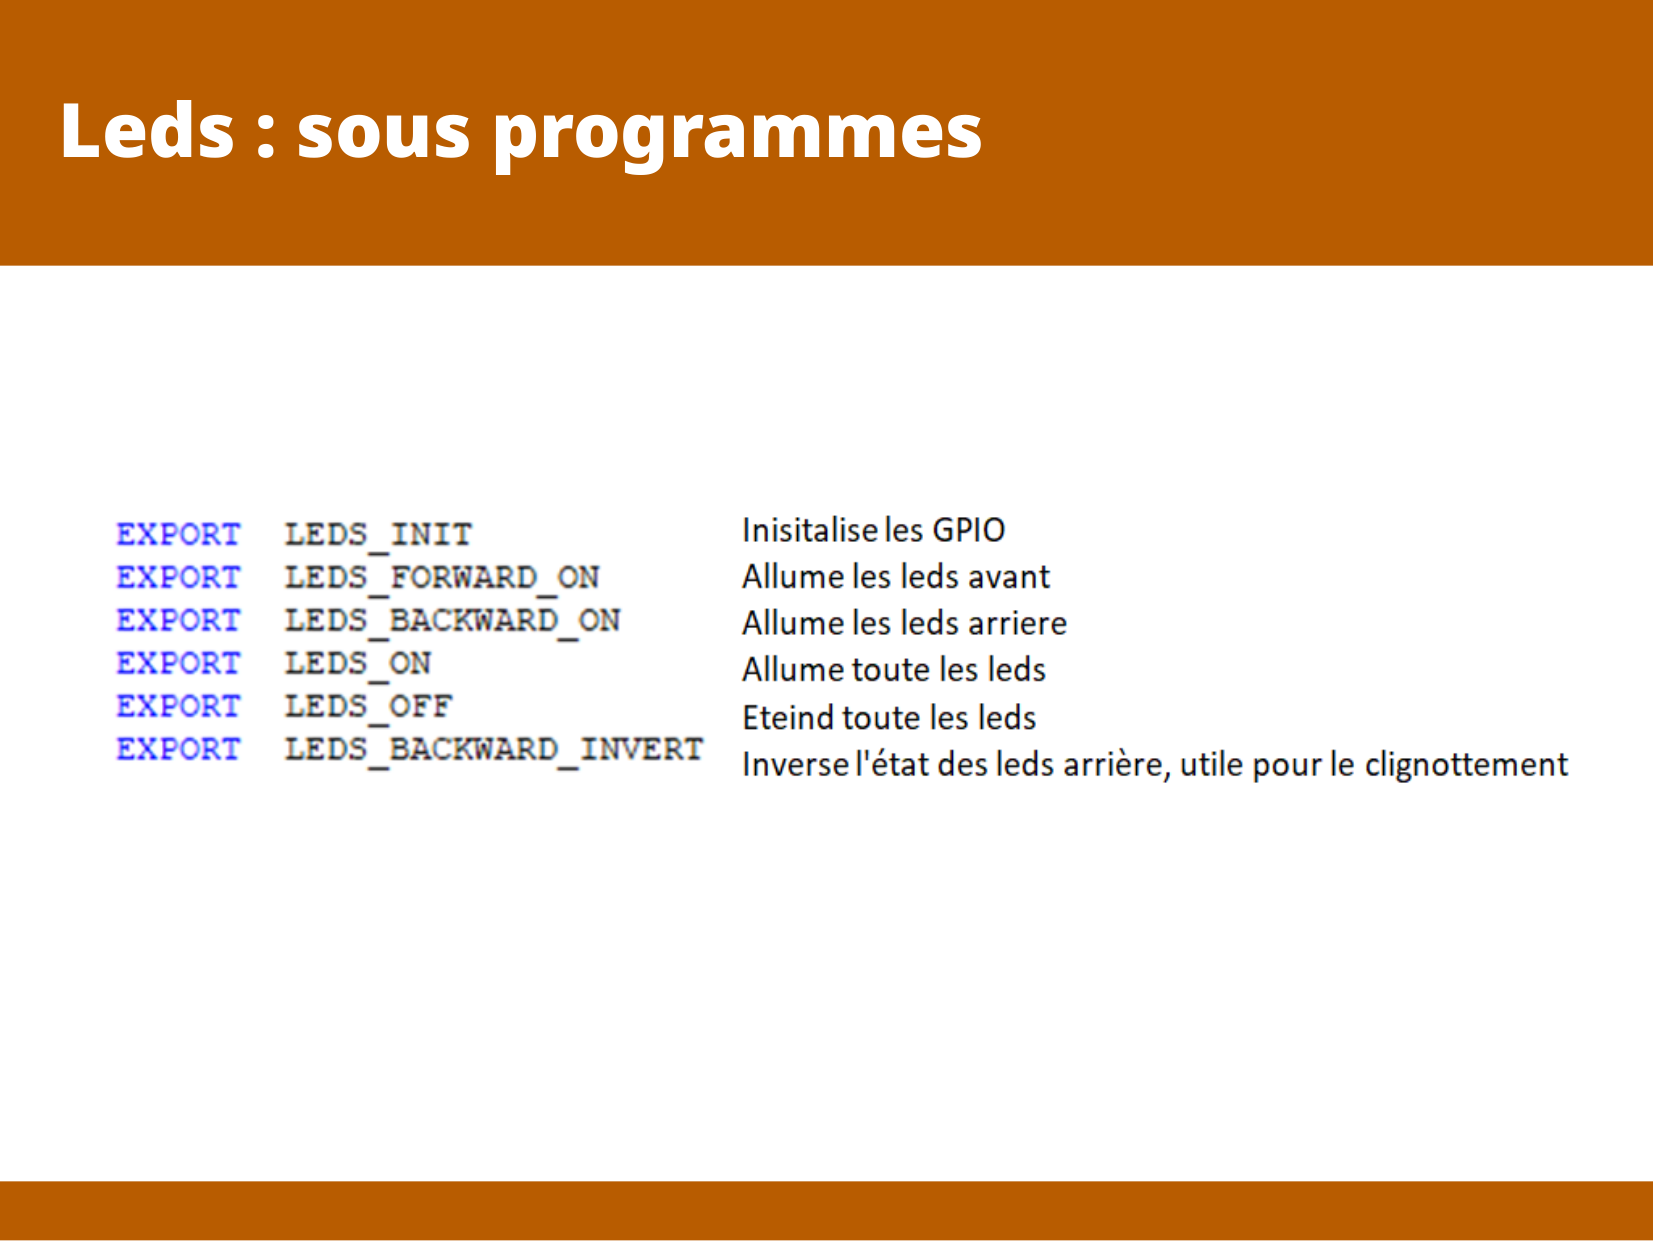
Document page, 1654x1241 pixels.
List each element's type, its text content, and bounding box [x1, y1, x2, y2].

picture [90, 504, 1588, 796]
title Leds : sous programmes [58, 49, 1594, 207]
